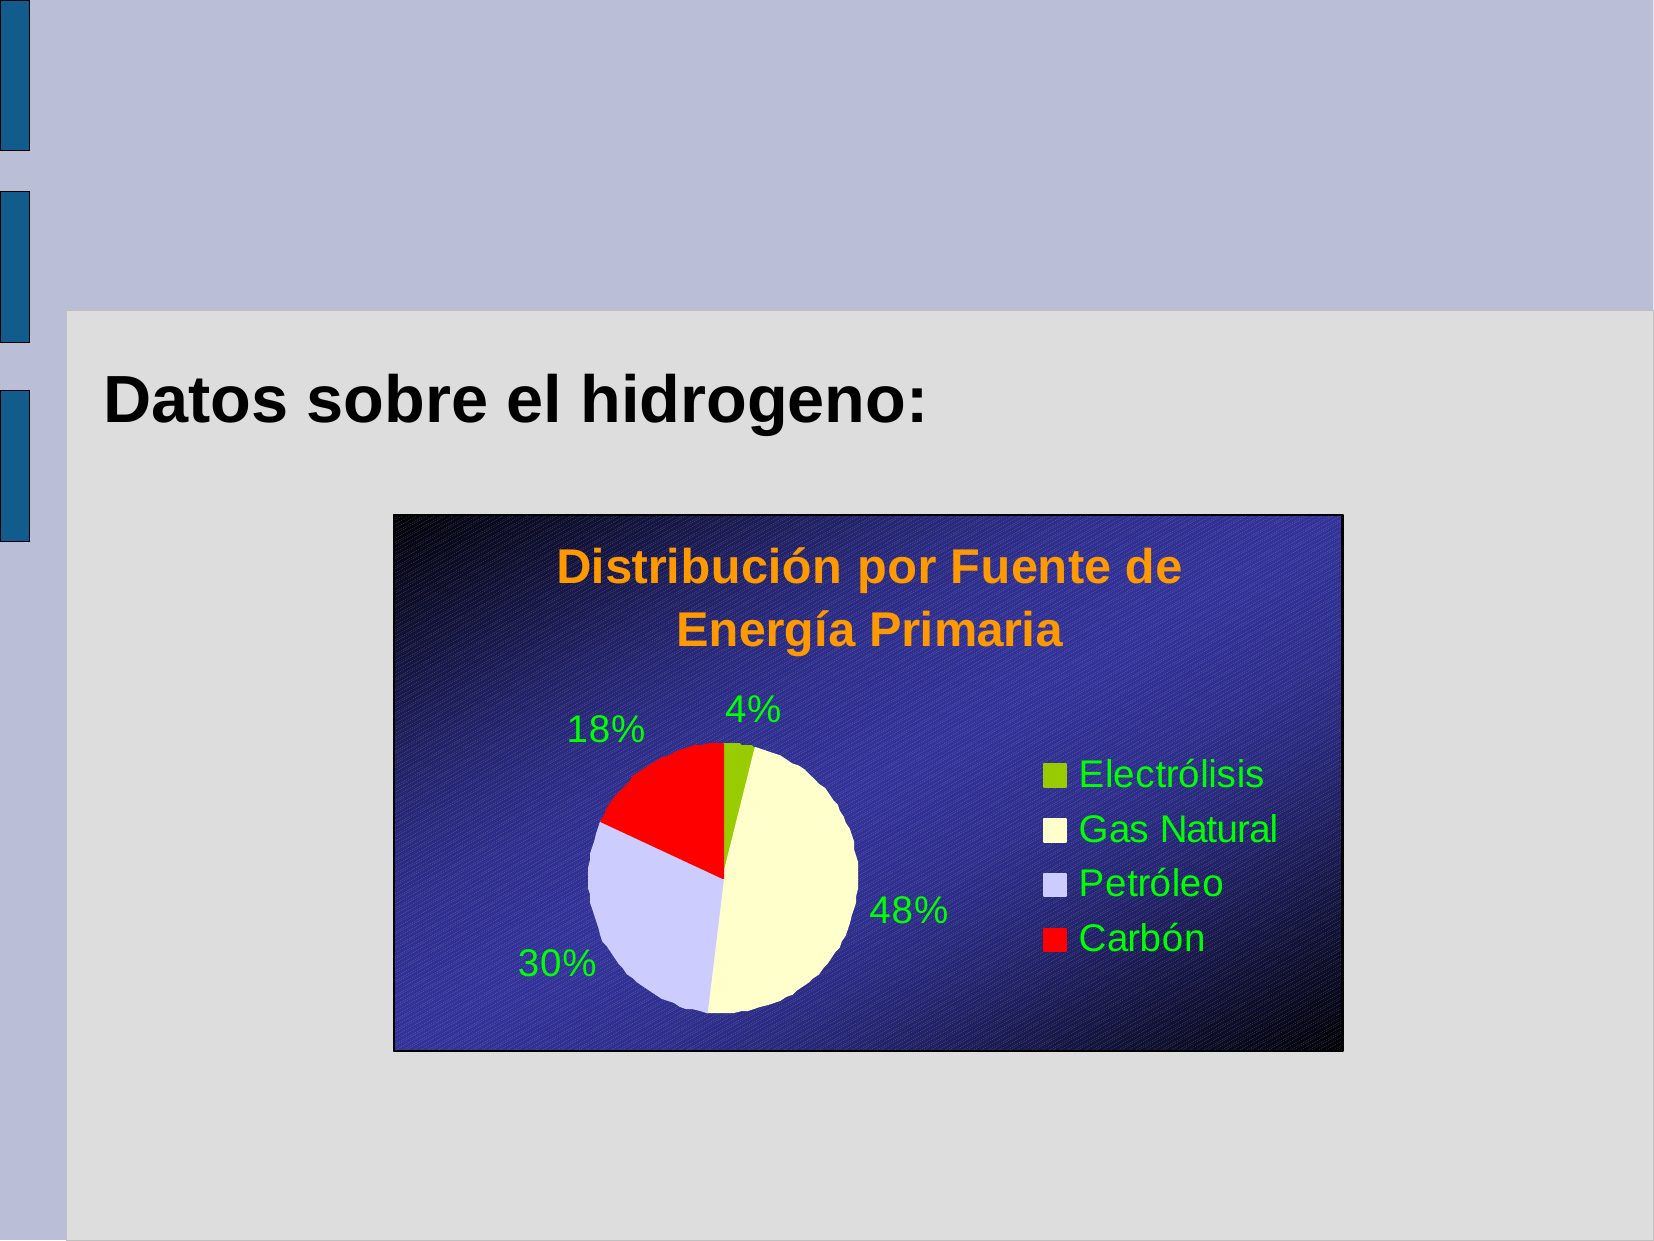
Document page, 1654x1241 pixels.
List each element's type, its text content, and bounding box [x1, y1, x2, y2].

picture [383, 504, 1357, 1063]
text_box Datos sobre el hidrogeno: [88, 354, 1300, 444]
